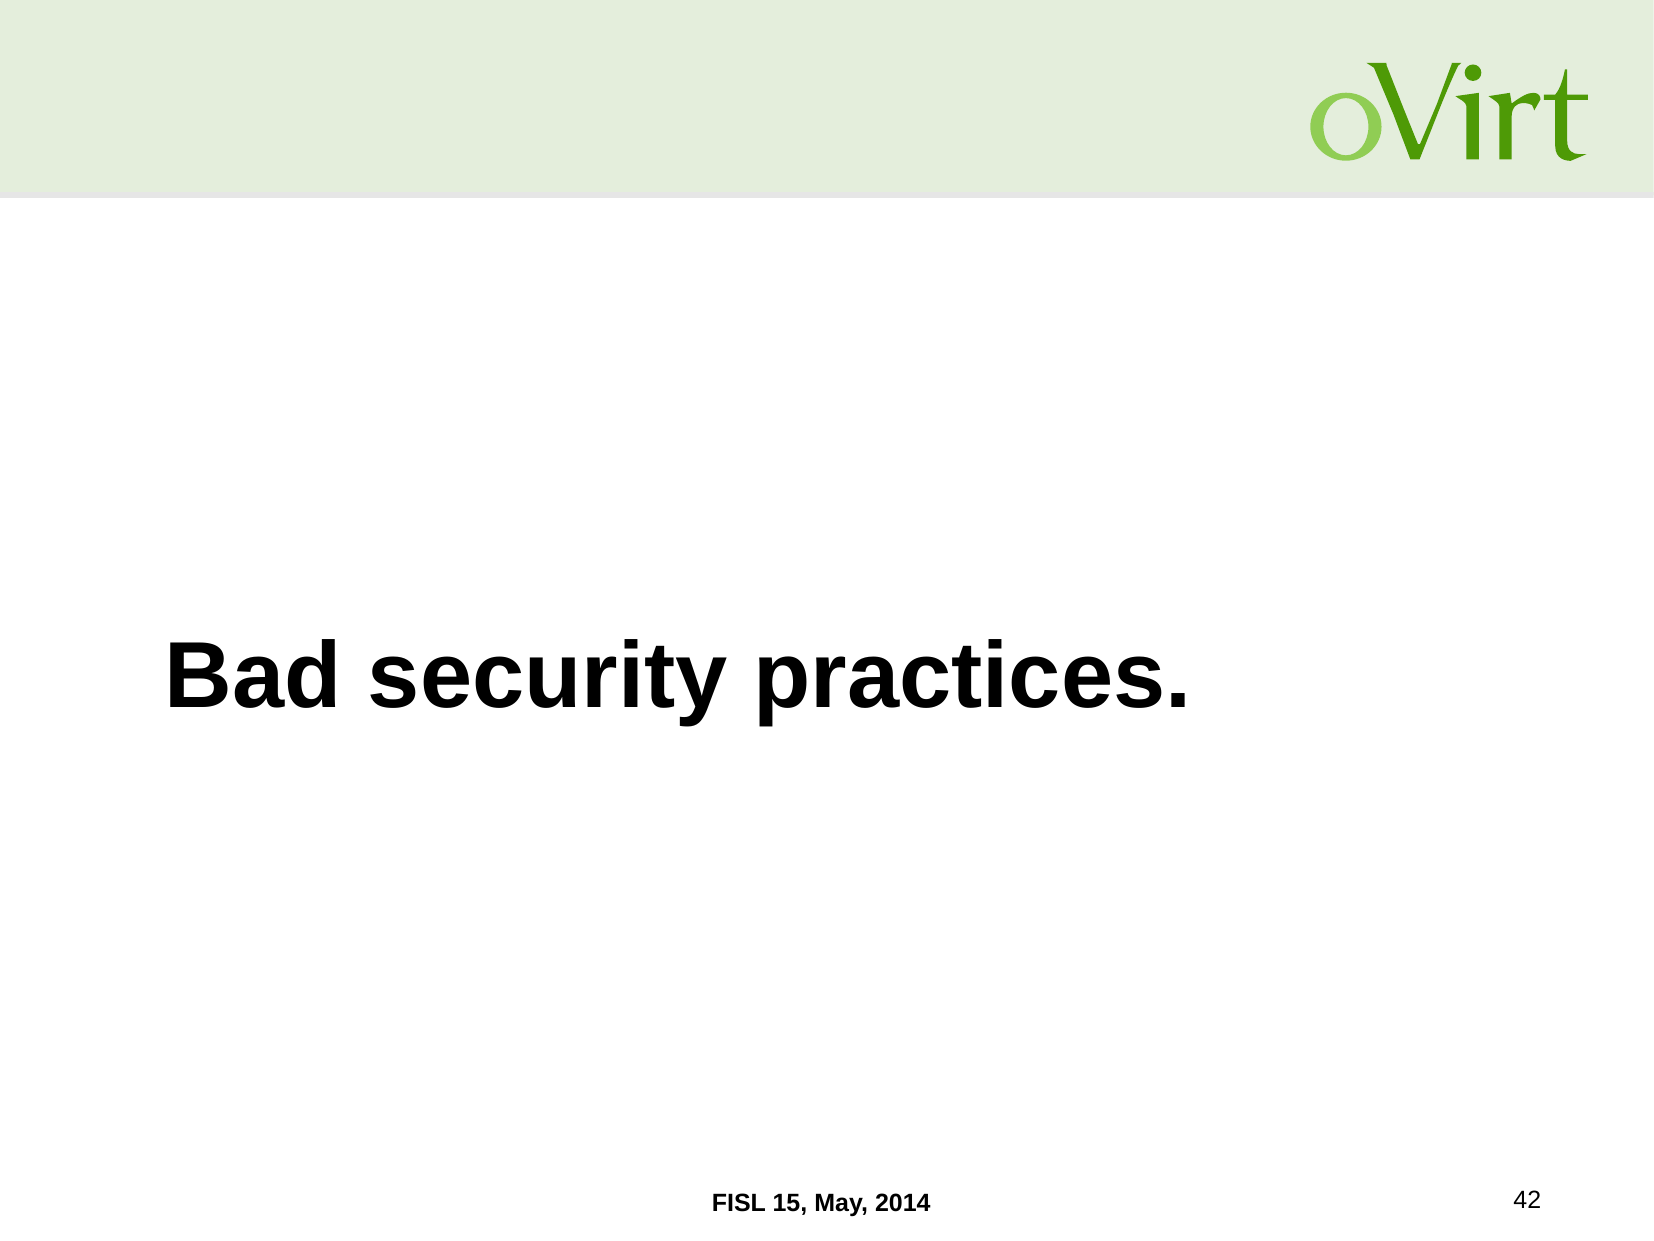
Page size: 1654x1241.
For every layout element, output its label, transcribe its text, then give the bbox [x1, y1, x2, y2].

text_box Bad security practices. [150, 615, 1654, 750]
